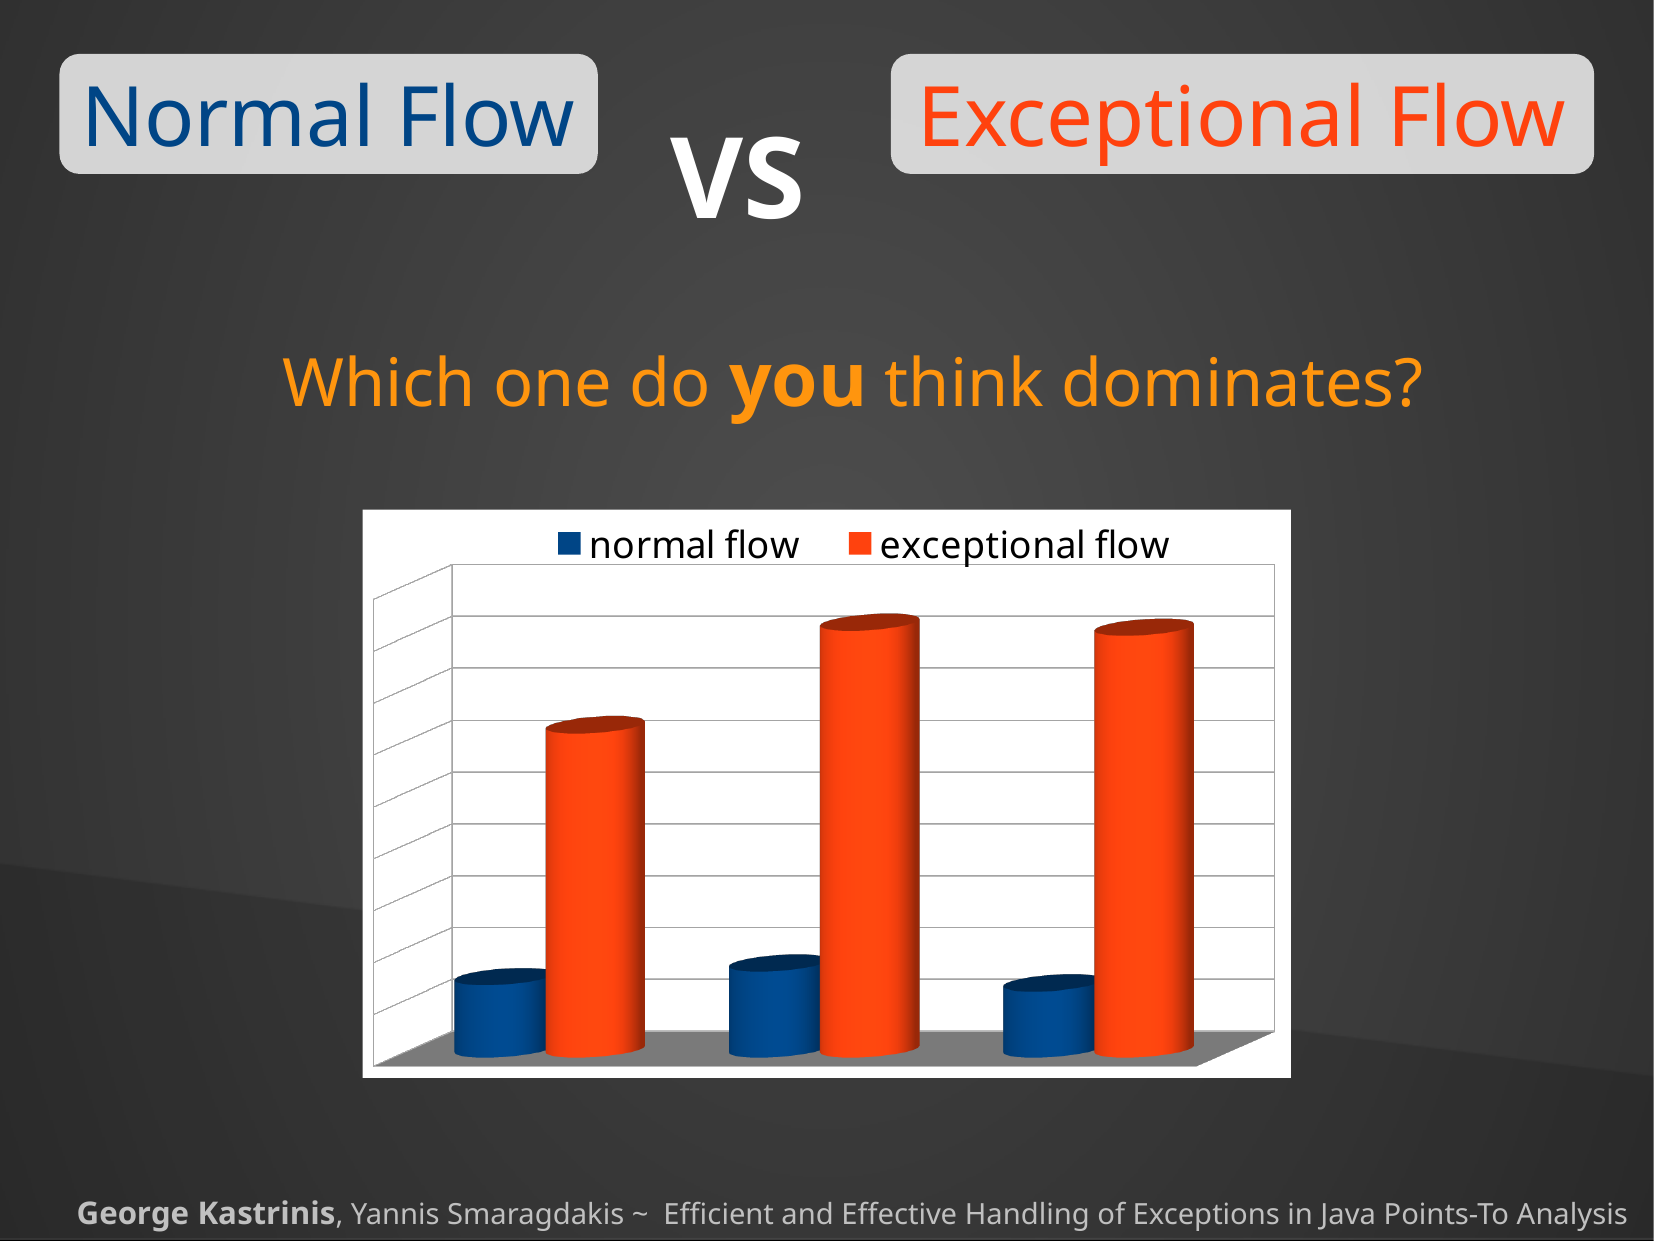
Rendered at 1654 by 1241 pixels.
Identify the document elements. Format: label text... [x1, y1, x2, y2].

picture [0, 0, 1654, 1241]
text_box Exceptional Flow [890, 53, 1595, 174]
text_box Which one do you think dominates? [267, 319, 1386, 419]
text_box VS [656, 90, 833, 232]
text_box Normal Flow [59, 53, 598, 174]
chart [362, 509, 1291, 1078]
